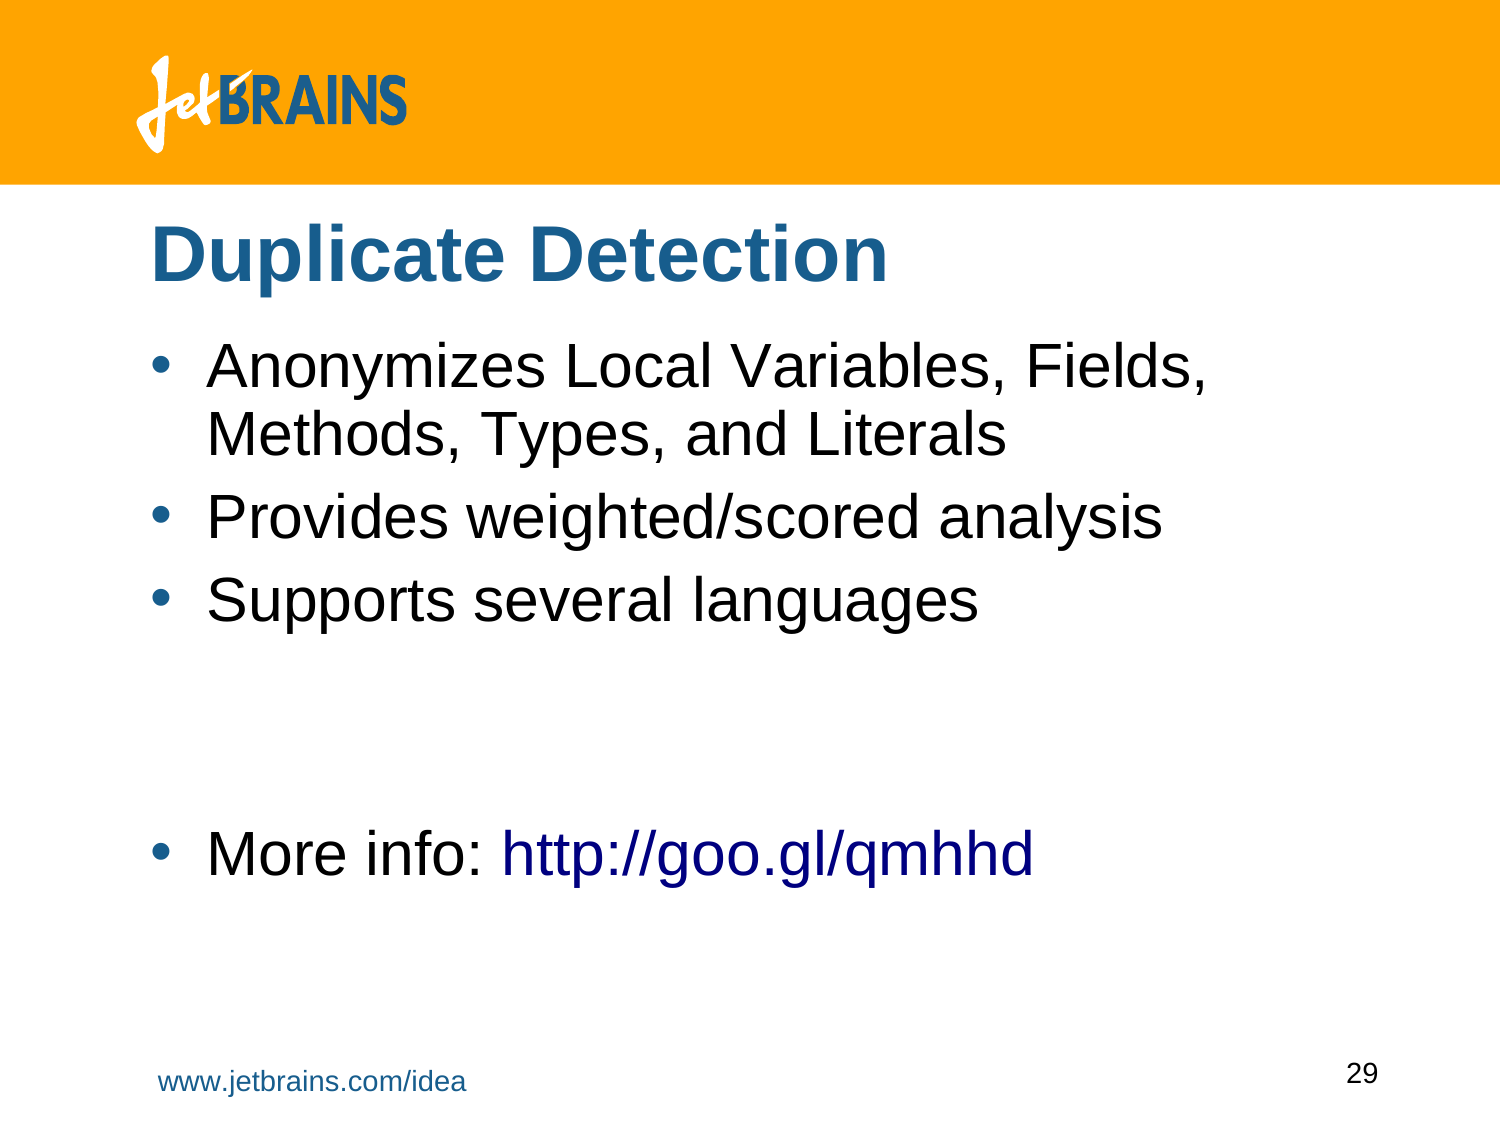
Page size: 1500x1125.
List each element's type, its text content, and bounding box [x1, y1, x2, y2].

title Duplicate Detection [135, 194, 1377, 305]
list Anonymizes Local Variables, Fields, Methods, Types, and Literals Provides weighted/scored analysis Supports several languages More info: http://goo.gl/qmhhd [135, 326, 1377, 1069]
